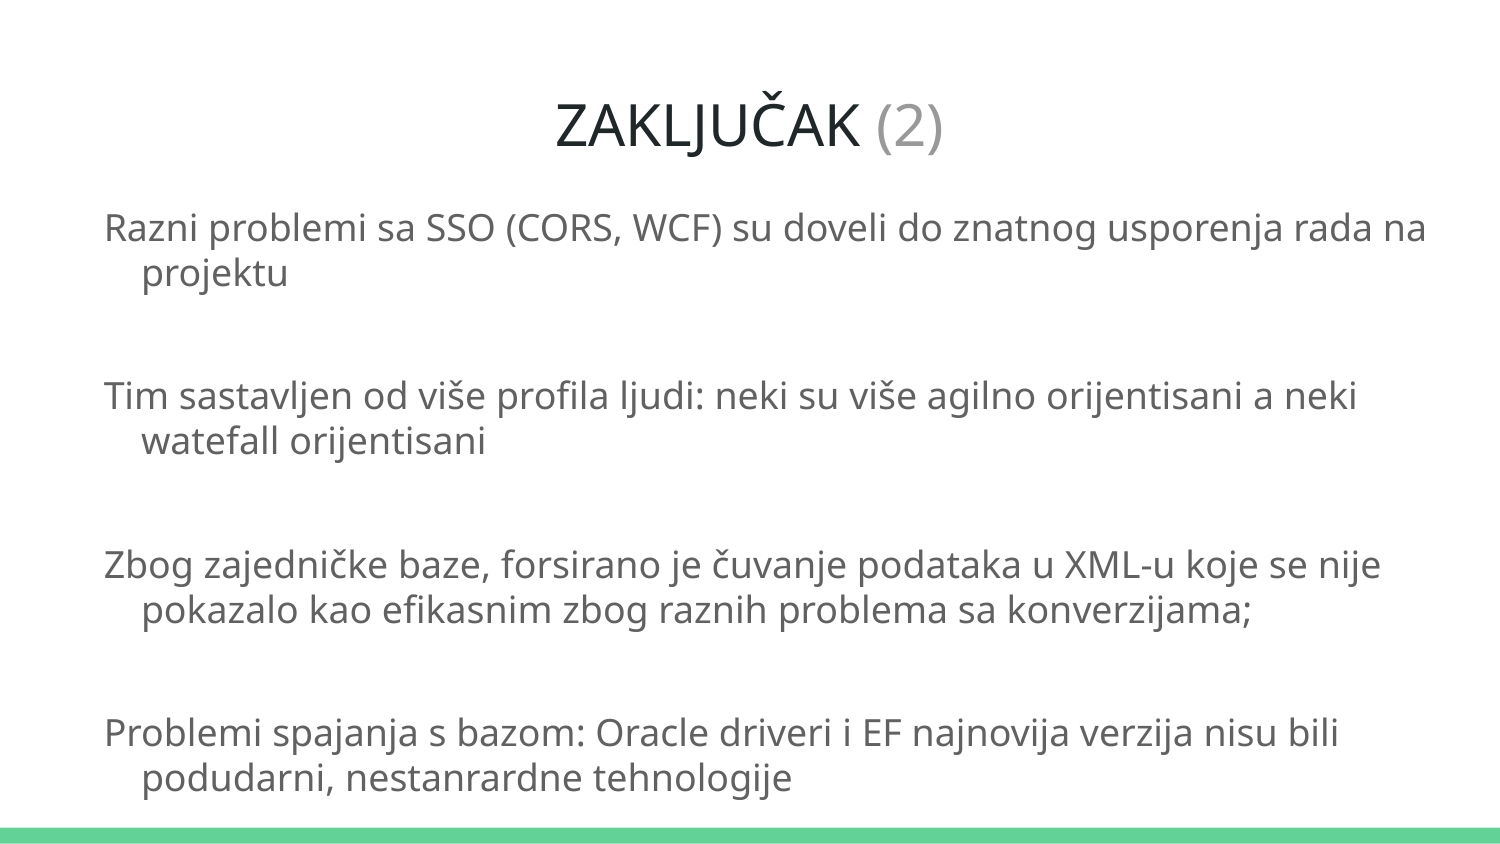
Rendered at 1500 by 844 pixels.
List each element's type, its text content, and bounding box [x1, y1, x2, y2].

list Razni problemi sa SSO (CORS, WCF) su doveli do znatnog usporenja rada na projektu Tim sastavljen od više profila ljudi: neki su više agilno orijentisani a neki watefall orijentisani Zbog zajedničke baze, forsirano je čuvanje podataka u XML-u koje se nije pokazalo kao efikasnim zbog raznih problema sa konverzijama; Problemi spajanja s bazom: Oracle driveri i EF najnovija verzija nisu bili podudarni, nestanrardne tehnologije [51, 189, 1449, 750]
title ZAKLJUČAK (2) [51, 72, 1449, 167]
